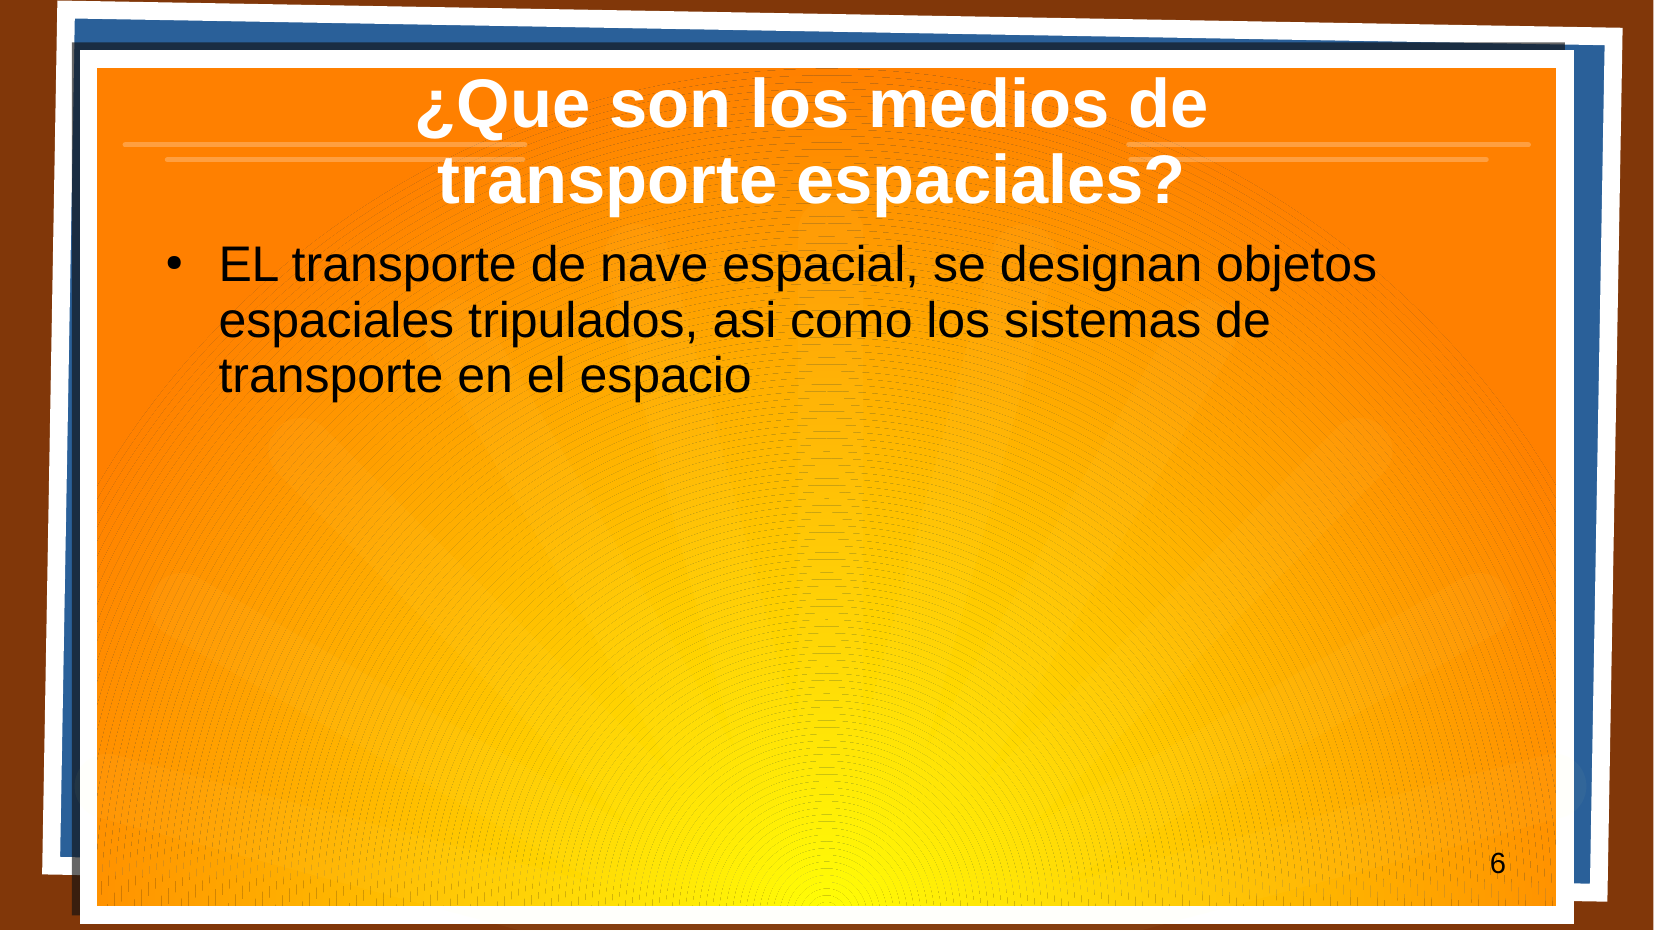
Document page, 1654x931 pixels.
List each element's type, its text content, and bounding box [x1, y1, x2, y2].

list EL transporte de nave espacial, se designan objetos espaciales tripulados, asi como los sistemas de transporte en el espacio [147, 236, 1506, 827]
title ¿Que son los medios de transporte espaciales? [413, 0, 1211, 236]
